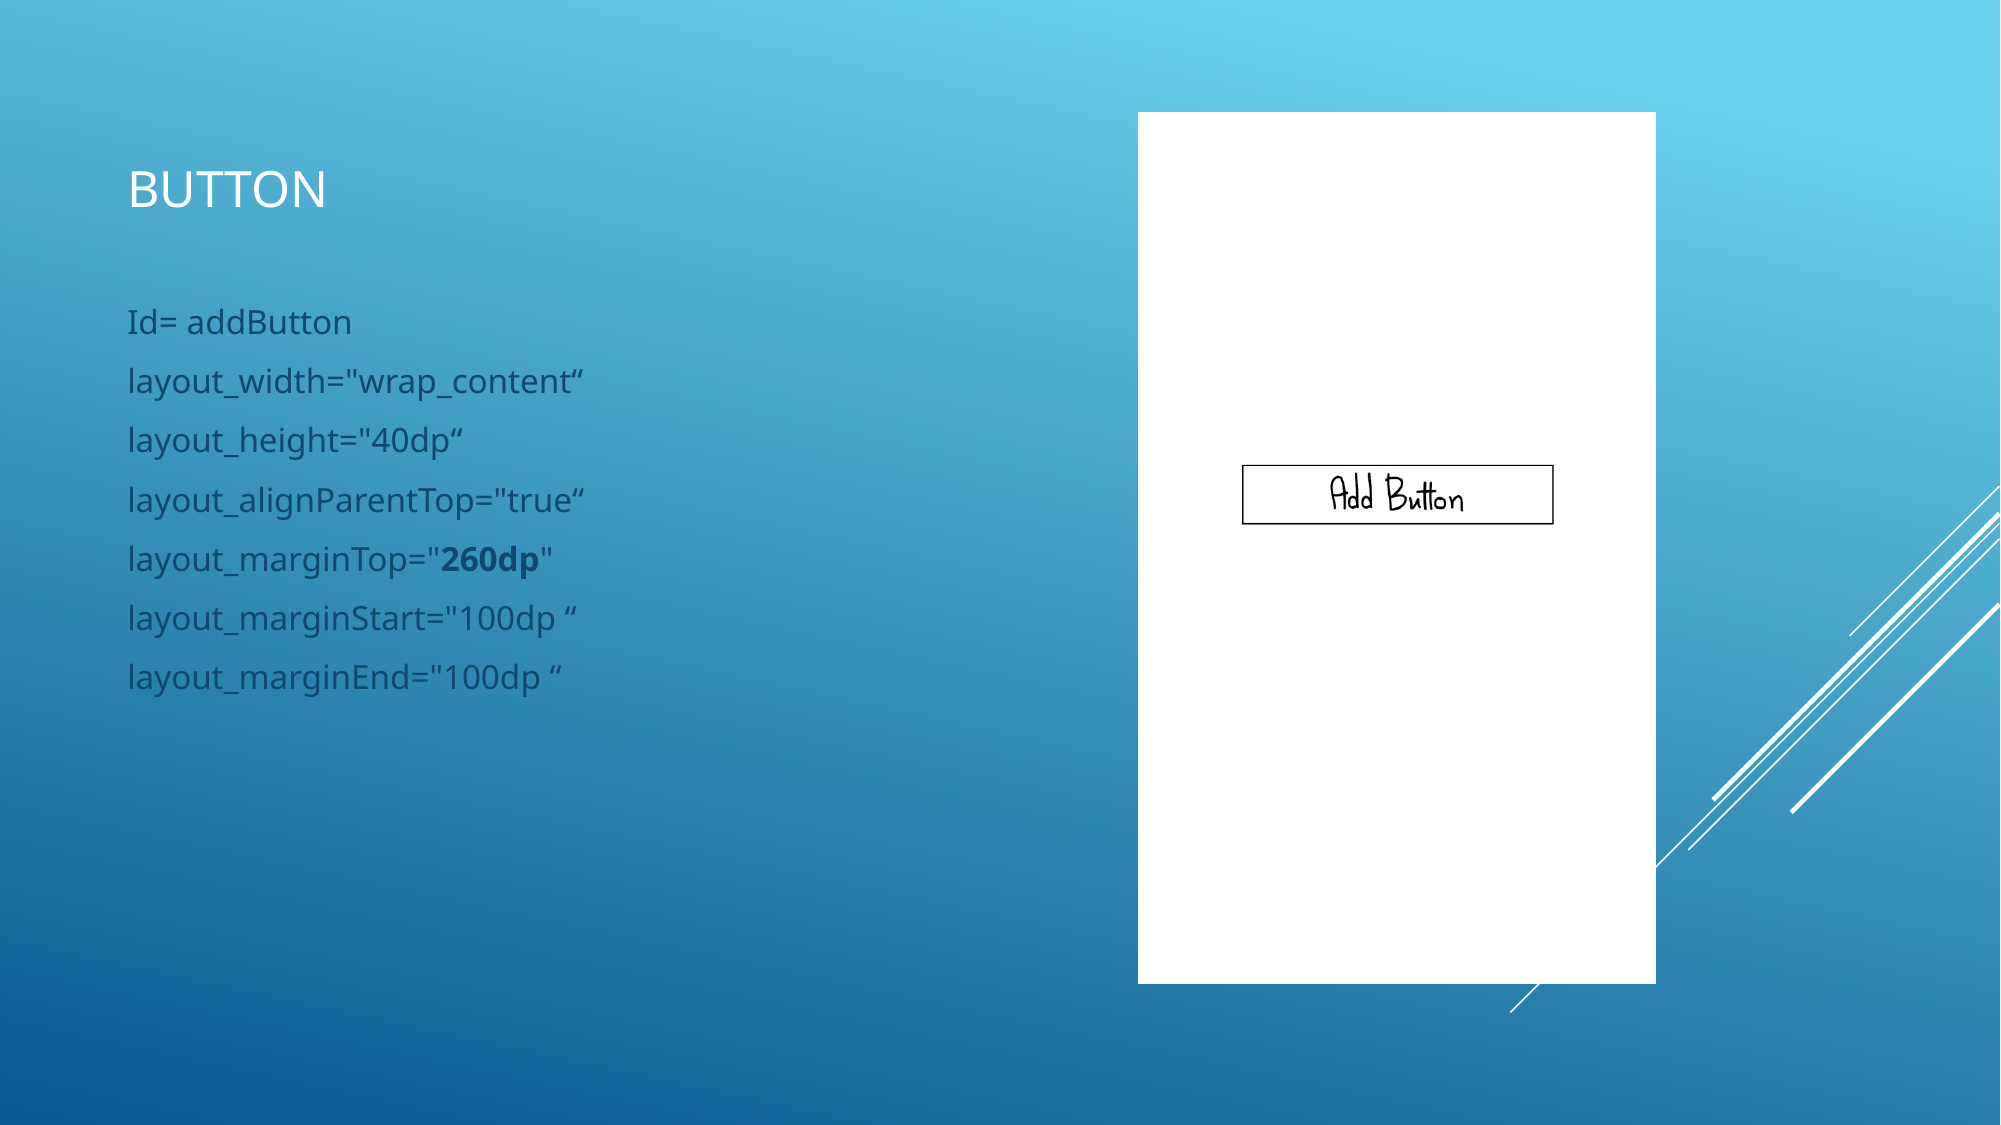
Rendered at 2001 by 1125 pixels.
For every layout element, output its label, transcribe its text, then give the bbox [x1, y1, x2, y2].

title Button [112, 0, 713, 225]
picture [1138, 112, 1656, 984]
list Id= addButton layout_width="wrap_content“ layout_height="40dp“ layout_alignParentTop="true“ layout_marginTop="260dp" layout_marginStart="100dp “ layout_marginEnd="100dp “ [112, 293, 713, 984]
